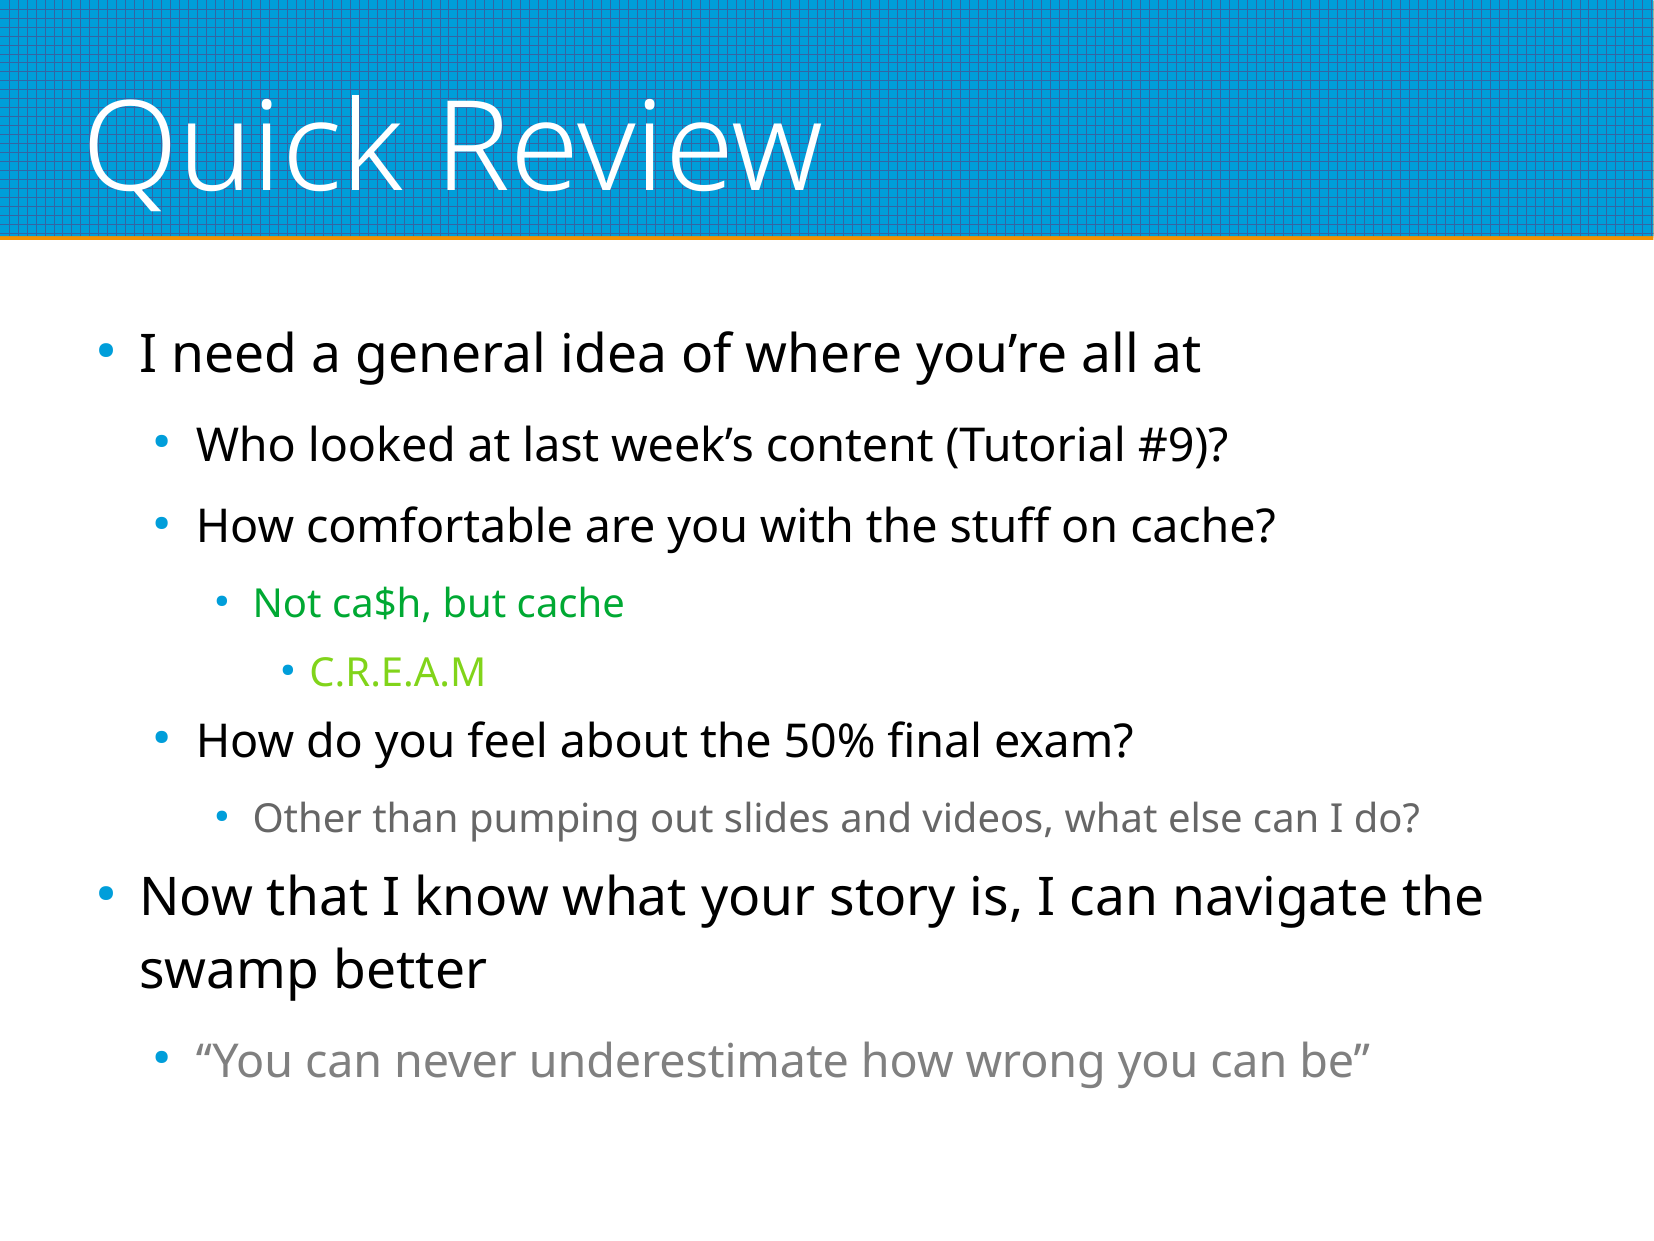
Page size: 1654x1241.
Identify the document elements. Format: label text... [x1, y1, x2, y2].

list I need a general idea of where you’re all at Who looked at last week’s content (Tutorial #9)? How comfortable are you with the stuff on cache? Not ca$h, but cache C.R.E.A.M How do you feel about the 50% final exam? Other than pumping out slides and videos, what else can I do? Now that I know what your story is, I can navigate the swamp better ‘‘You can never underestimate how wrong you can be’’ [82, 314, 1563, 1093]
title Quick Review [82, 19, 1571, 227]
